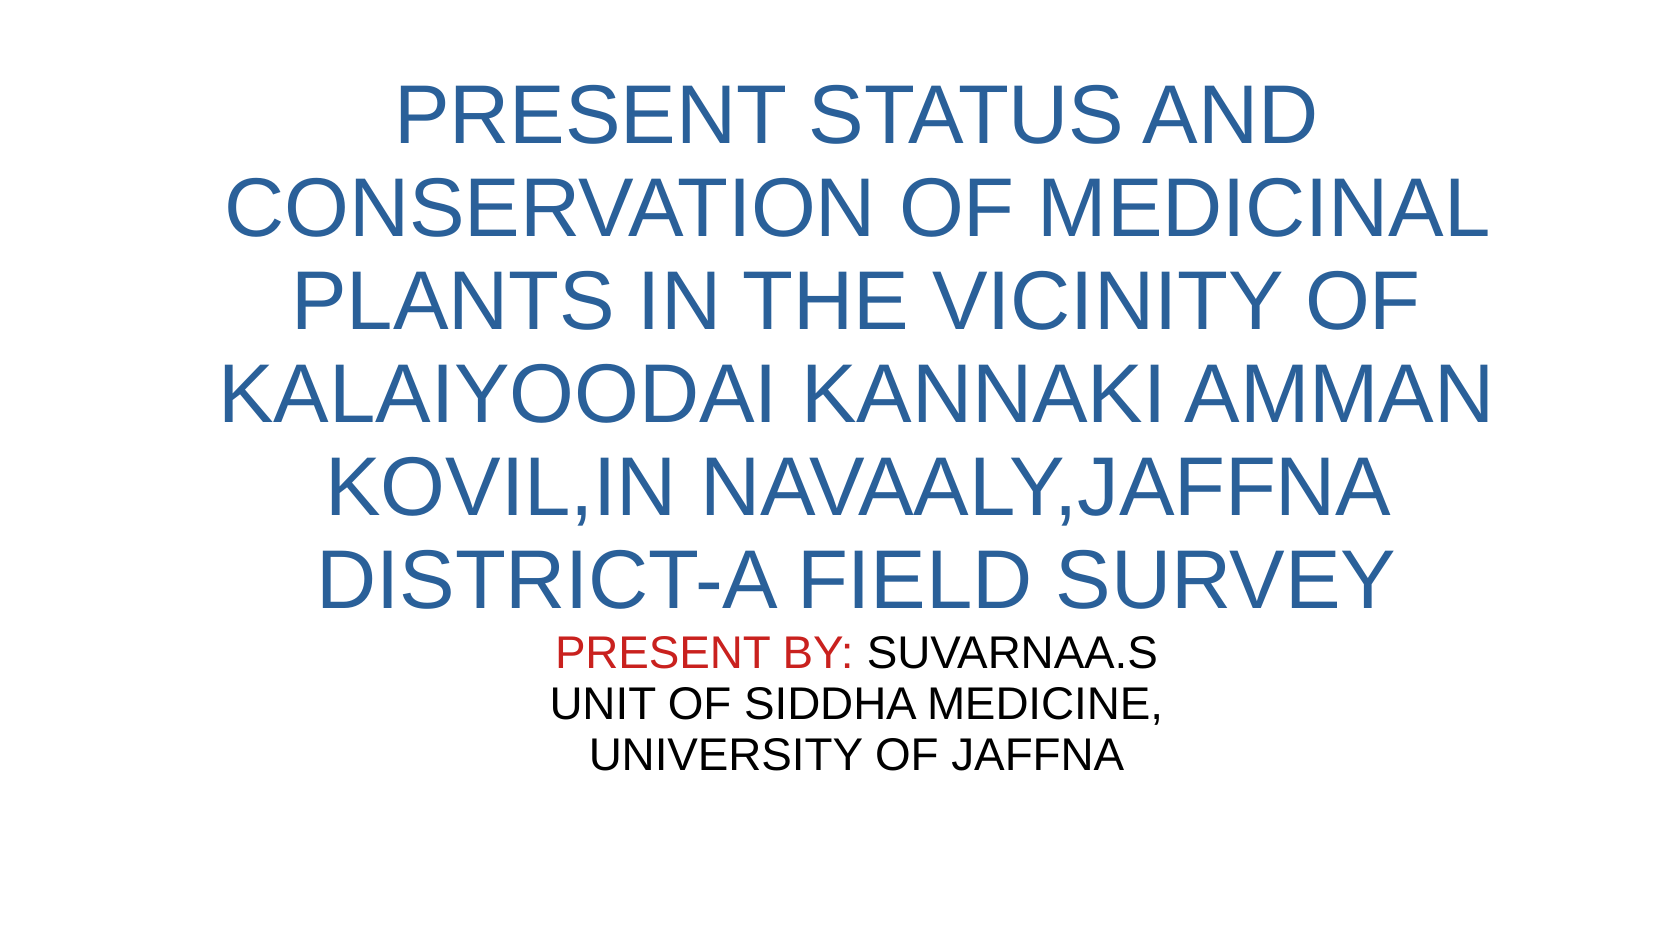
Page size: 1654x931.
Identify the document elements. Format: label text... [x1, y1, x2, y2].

title PRESENT STATUS AND CONSERVATION OF MEDICINAL PLANTS IN THE VICINITY OF KALAIYOODAI KANNAKI AMMAN KOVIL,IN NAVAALY,JAFFNA DISTRICT-A FIELD SURVEY PRESENT BY: SUVARNAA.S UNIT OF SIDDHA MEDICINE, UNIVERSITY OF JAFFNA [112, 37, 1601, 863]
